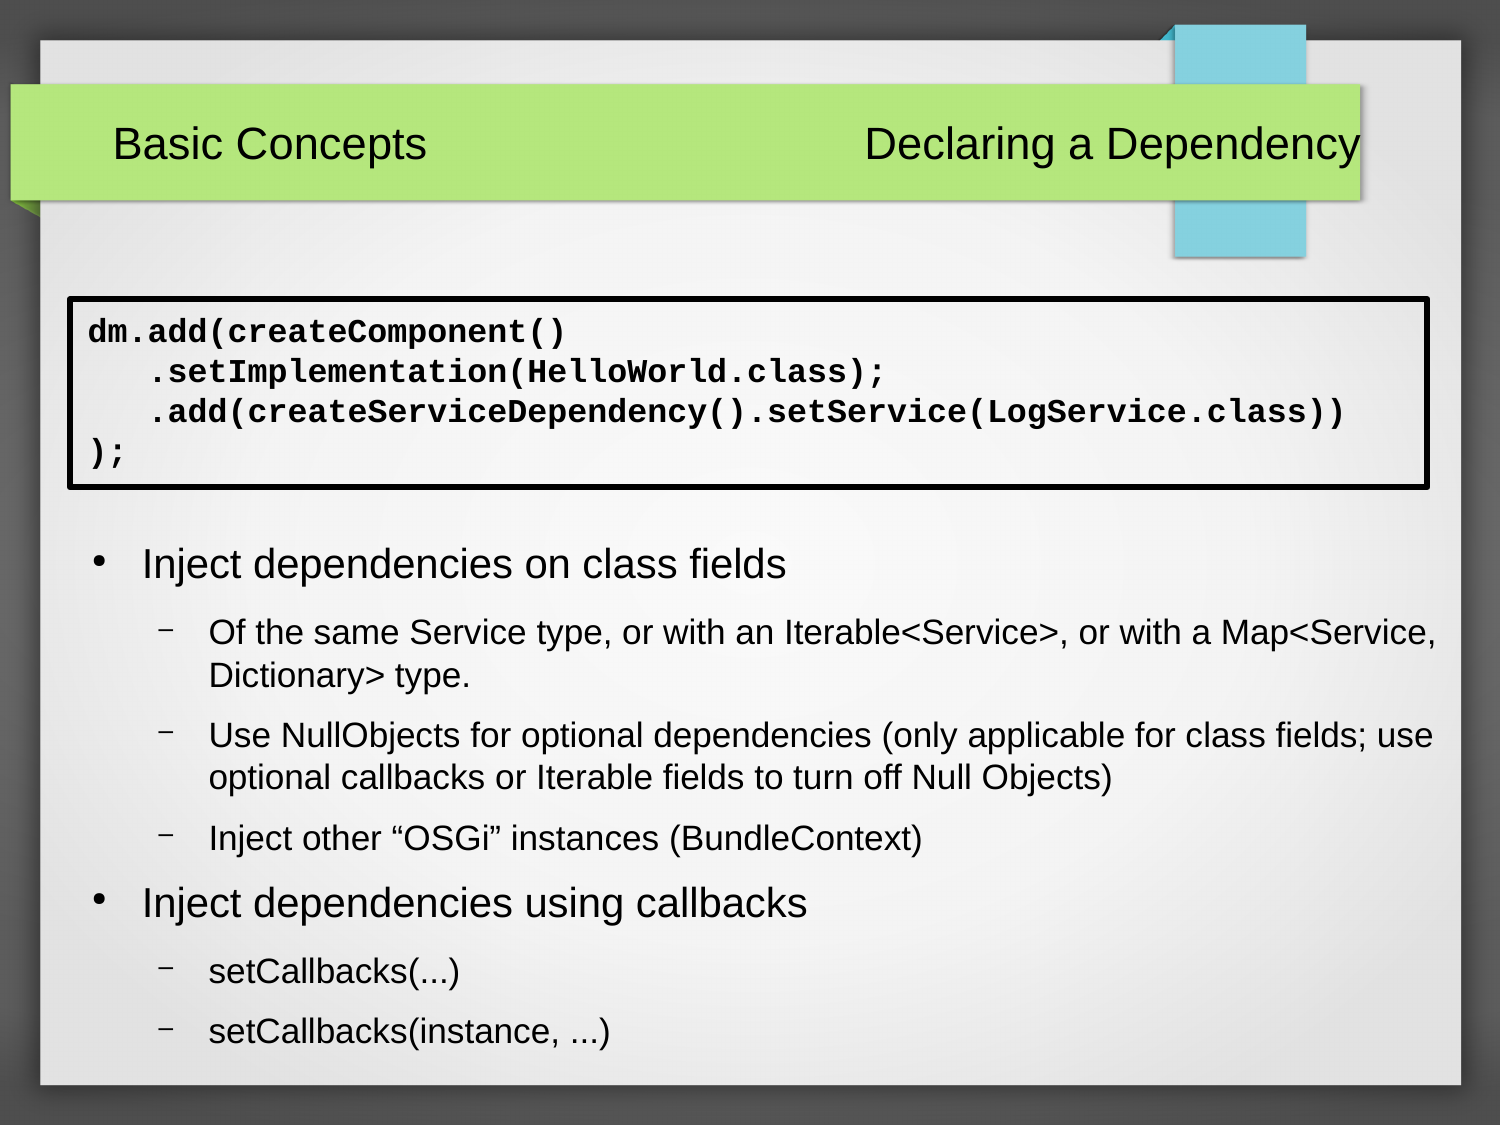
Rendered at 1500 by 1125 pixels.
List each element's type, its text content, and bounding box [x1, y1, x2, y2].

text_box dm.add(createComponent() .setImplementation(HelloWorld.class); .add(createServiceDependency().setService(LogService.class)) ); [69, 299, 1428, 488]
picture [0, 0, 1500, 1125]
title Basic Concepts Declaring a Dependency [112, 49, 1388, 238]
list Inject dependencies on class fields Of the same Service type, or with an Iterable<Service>, or with a Map<Service, Dictionary> type. Use NullObjects for optional dependencies (only applicable for class fields; use optional callbacks or Iterable fields to turn off Null Objects) Inject other “OSGi” instances (BundleContext) Inject dependencies using callbacks setCallbacks(...) setCallbacks(instance, ...) [75, 536, 1447, 1057]
